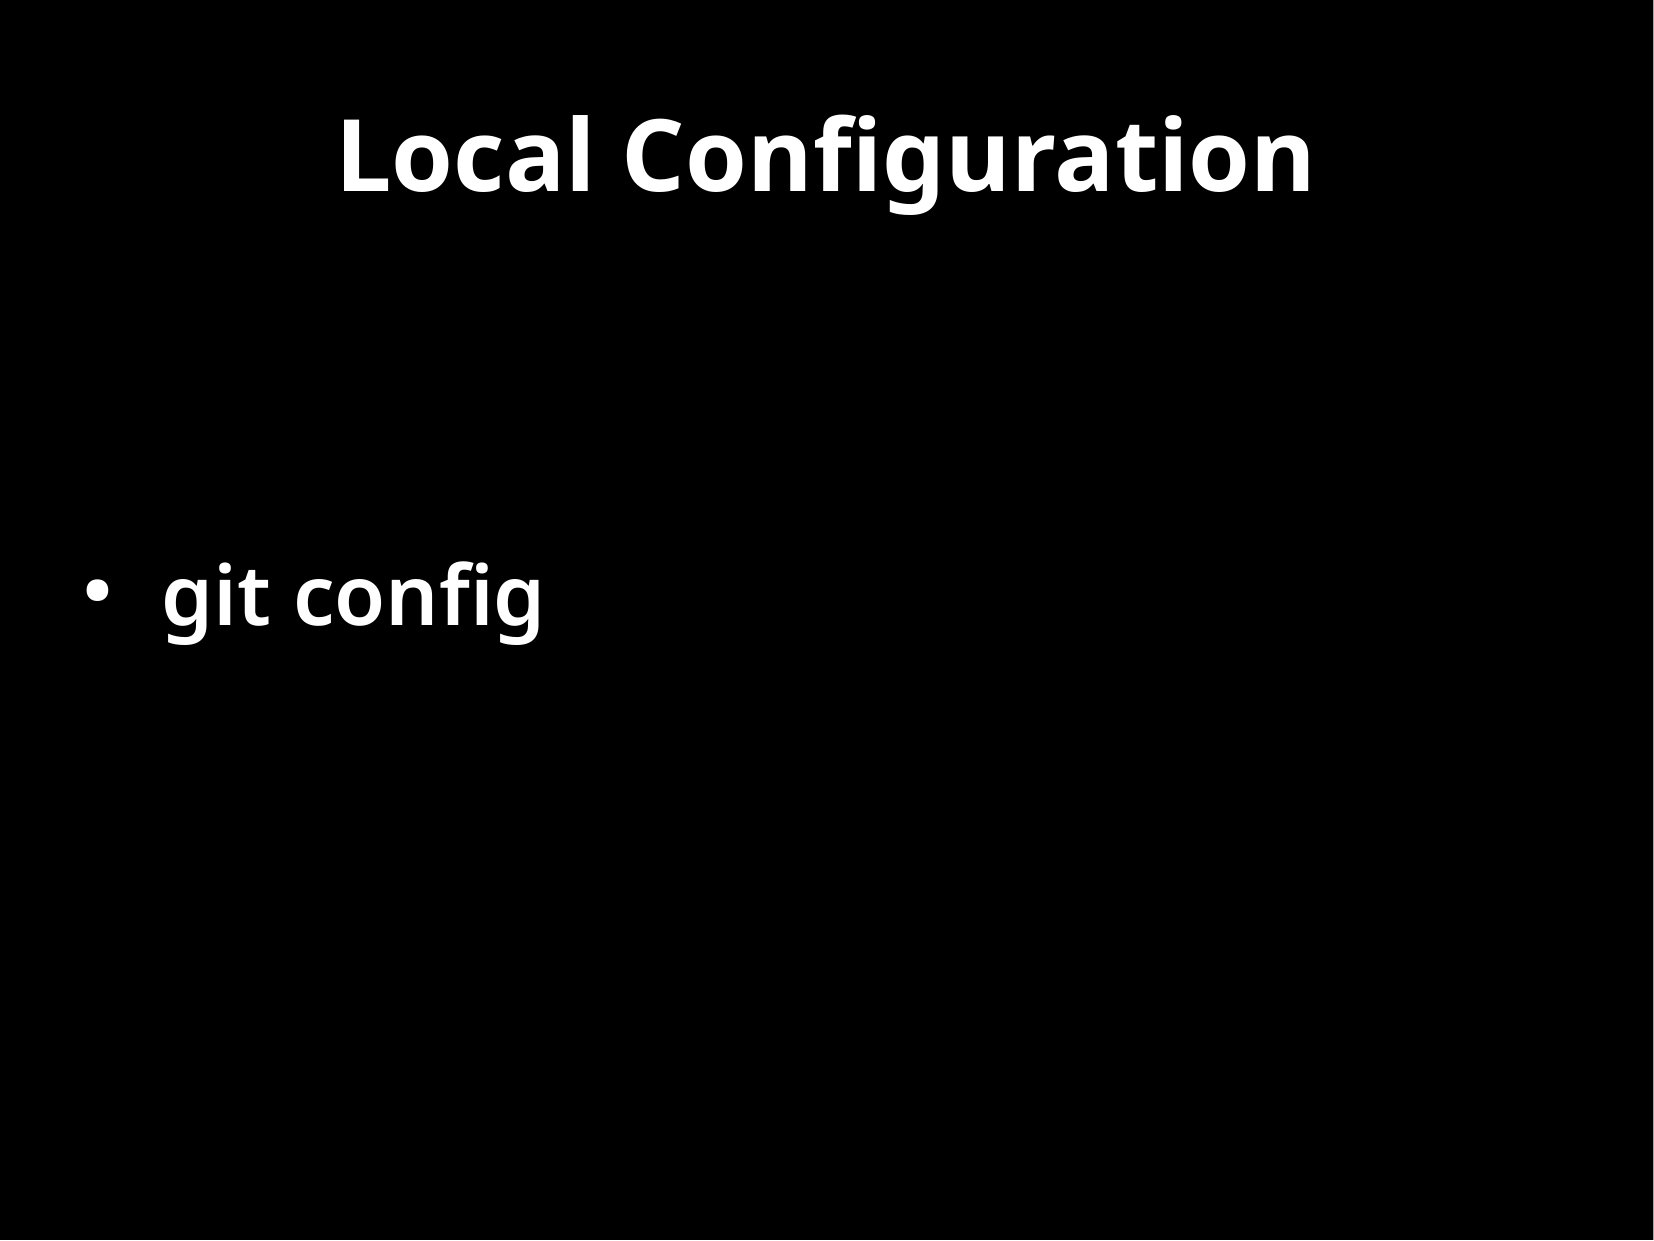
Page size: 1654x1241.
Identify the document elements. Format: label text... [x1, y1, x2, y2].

subtitle git config [82, 290, 1571, 1010]
title Local Configuration [82, 49, 1571, 257]
